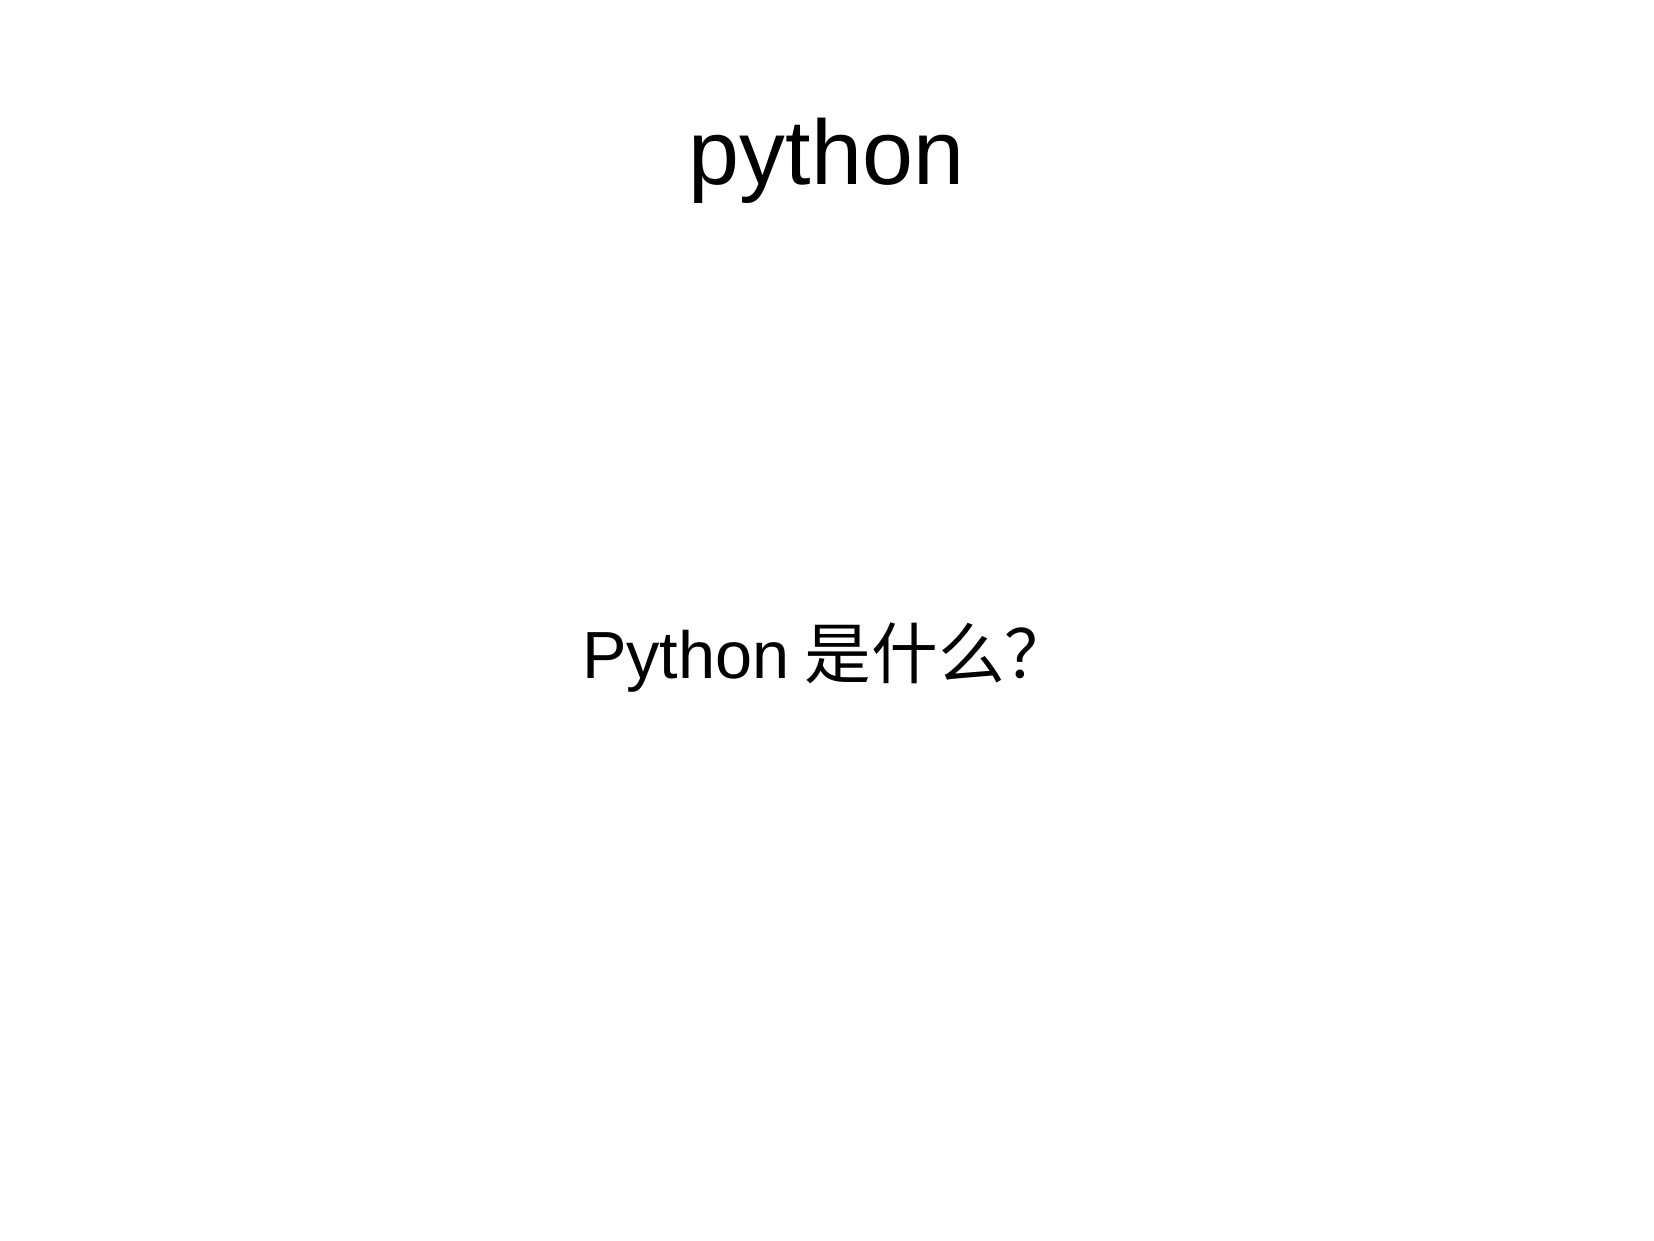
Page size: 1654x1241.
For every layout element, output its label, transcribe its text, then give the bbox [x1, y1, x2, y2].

subtitle Python是什么？ [82, 290, 1571, 1010]
title python [82, 49, 1571, 257]
